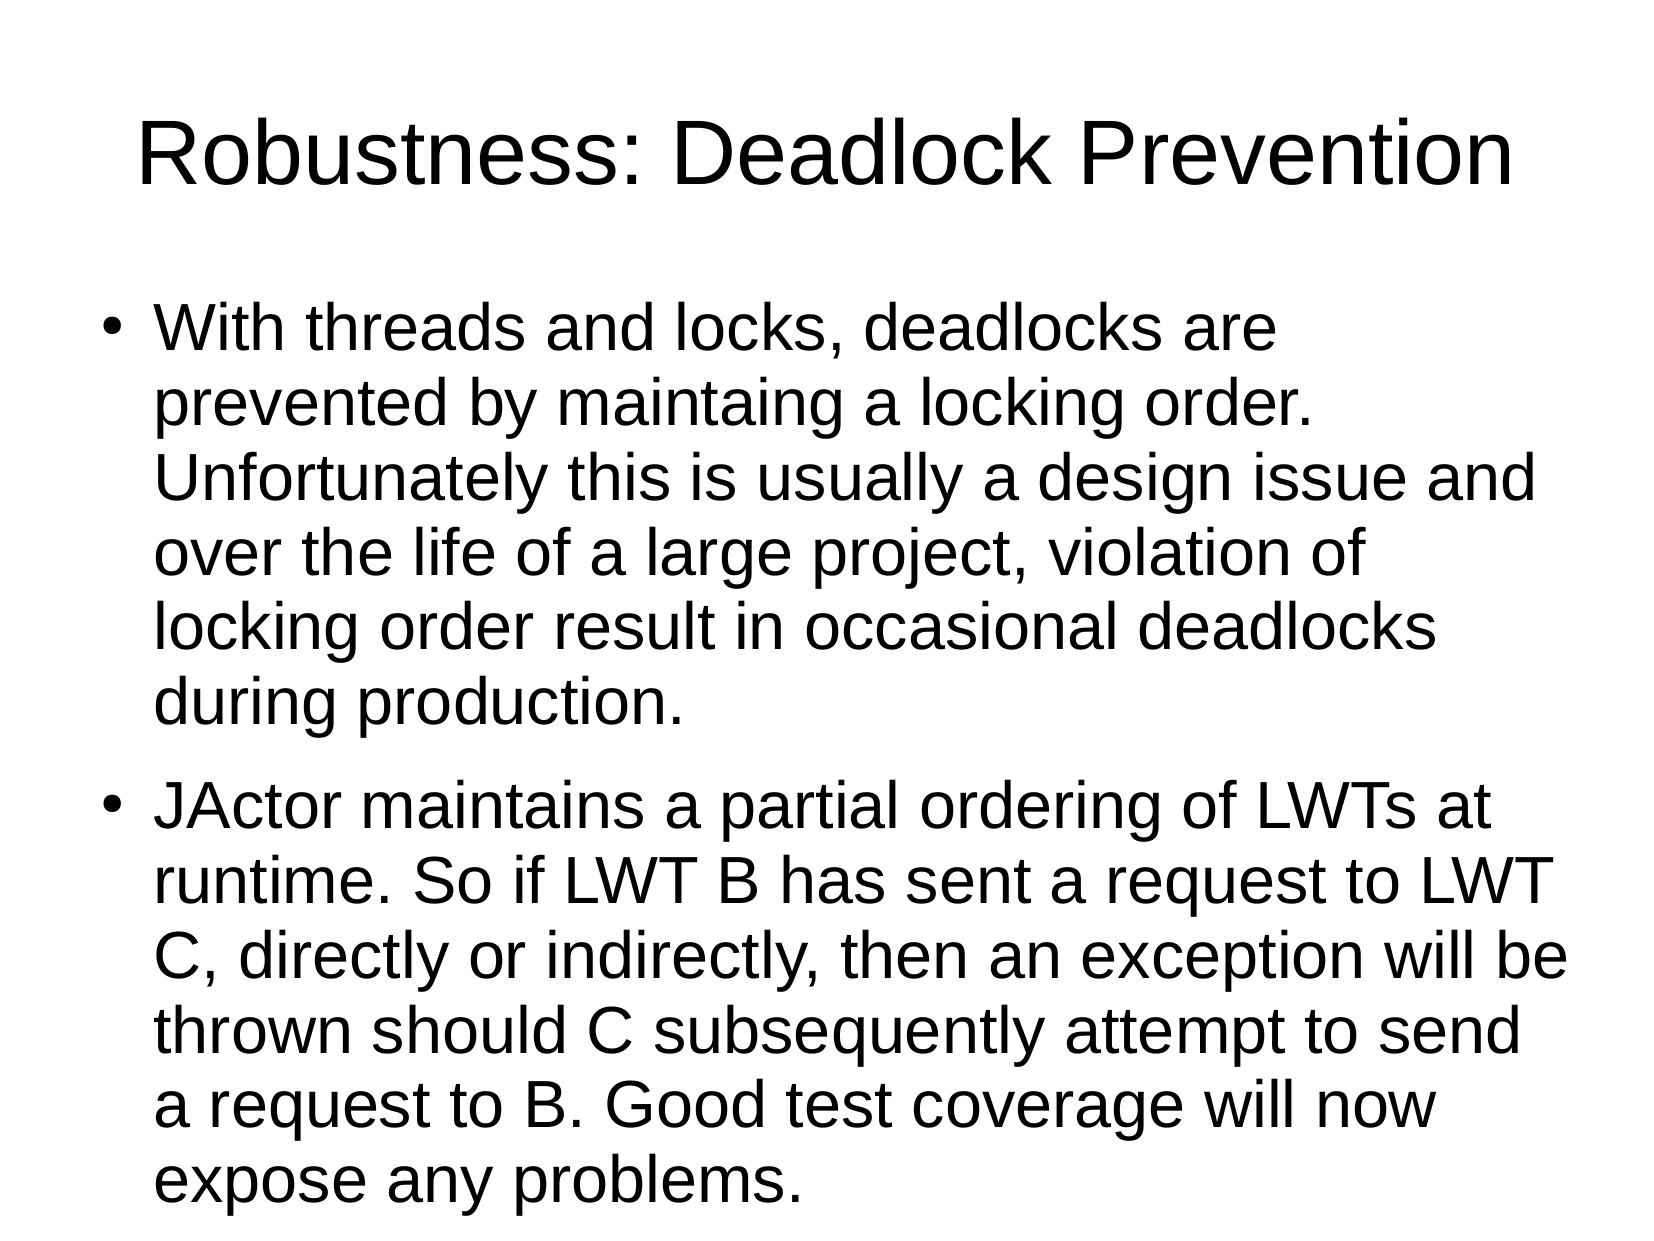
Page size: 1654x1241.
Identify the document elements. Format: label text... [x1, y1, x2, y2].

title Robustness: Deadlock Prevention [82, 49, 1571, 257]
list With threads and locks, deadlocks are prevented by maintaing a locking order. Unfortunately this is usually a design issue and over the life of a large project, violation of locking order result in occasional deadlocks during production. JActor maintains a partial ordering of LWTs at runtime. So if LWT B has sent a request to LWT C, directly or indirectly, then an exception will be thrown should C subsequently attempt to send a request to B. Good test coverage will now expose any problems. [82, 290, 1571, 1217]
